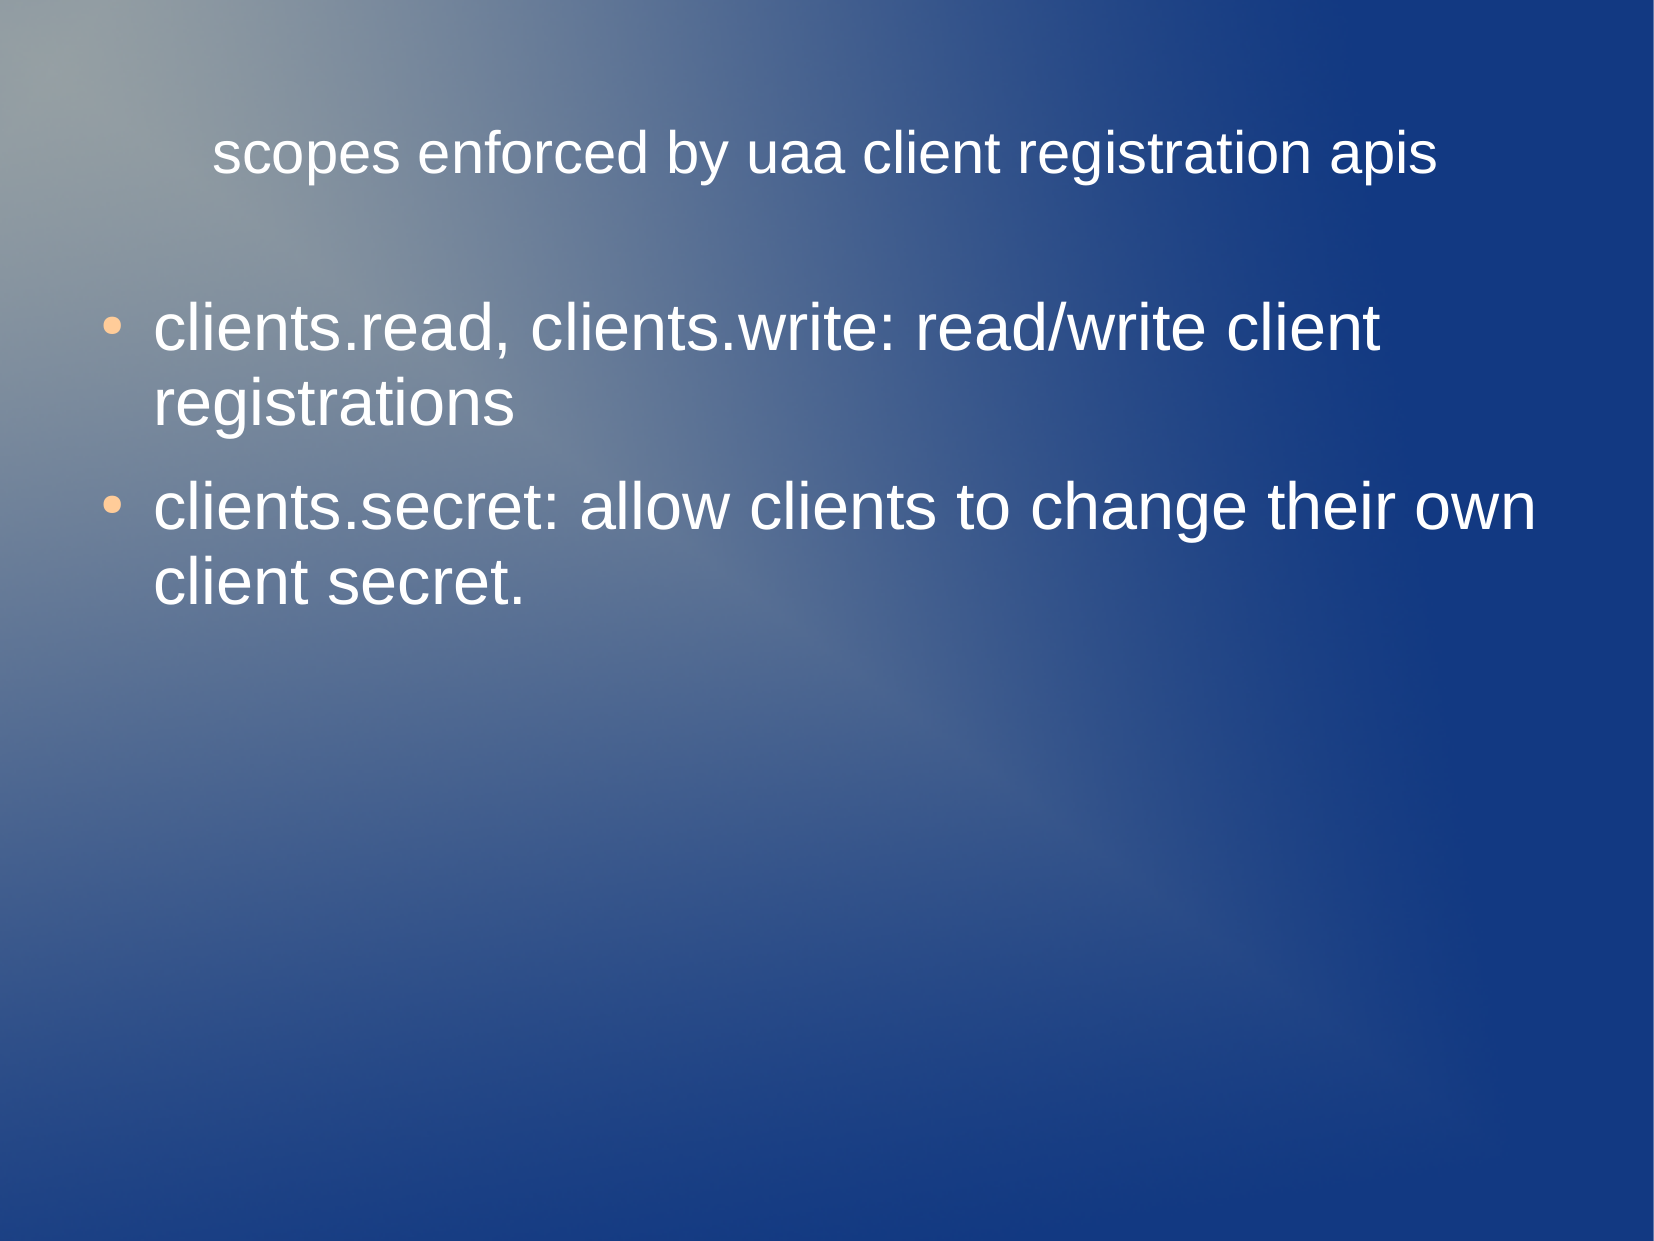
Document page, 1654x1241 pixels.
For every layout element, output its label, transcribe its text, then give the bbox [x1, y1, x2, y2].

title scopes enforced by uaa client registration apis [82, 49, 1571, 257]
list clients.read, clients.write: read/write client registrations clients.secret: allow clients to change their own client secret. [82, 290, 1571, 1010]
picture [0, 0, 1654, 1241]
